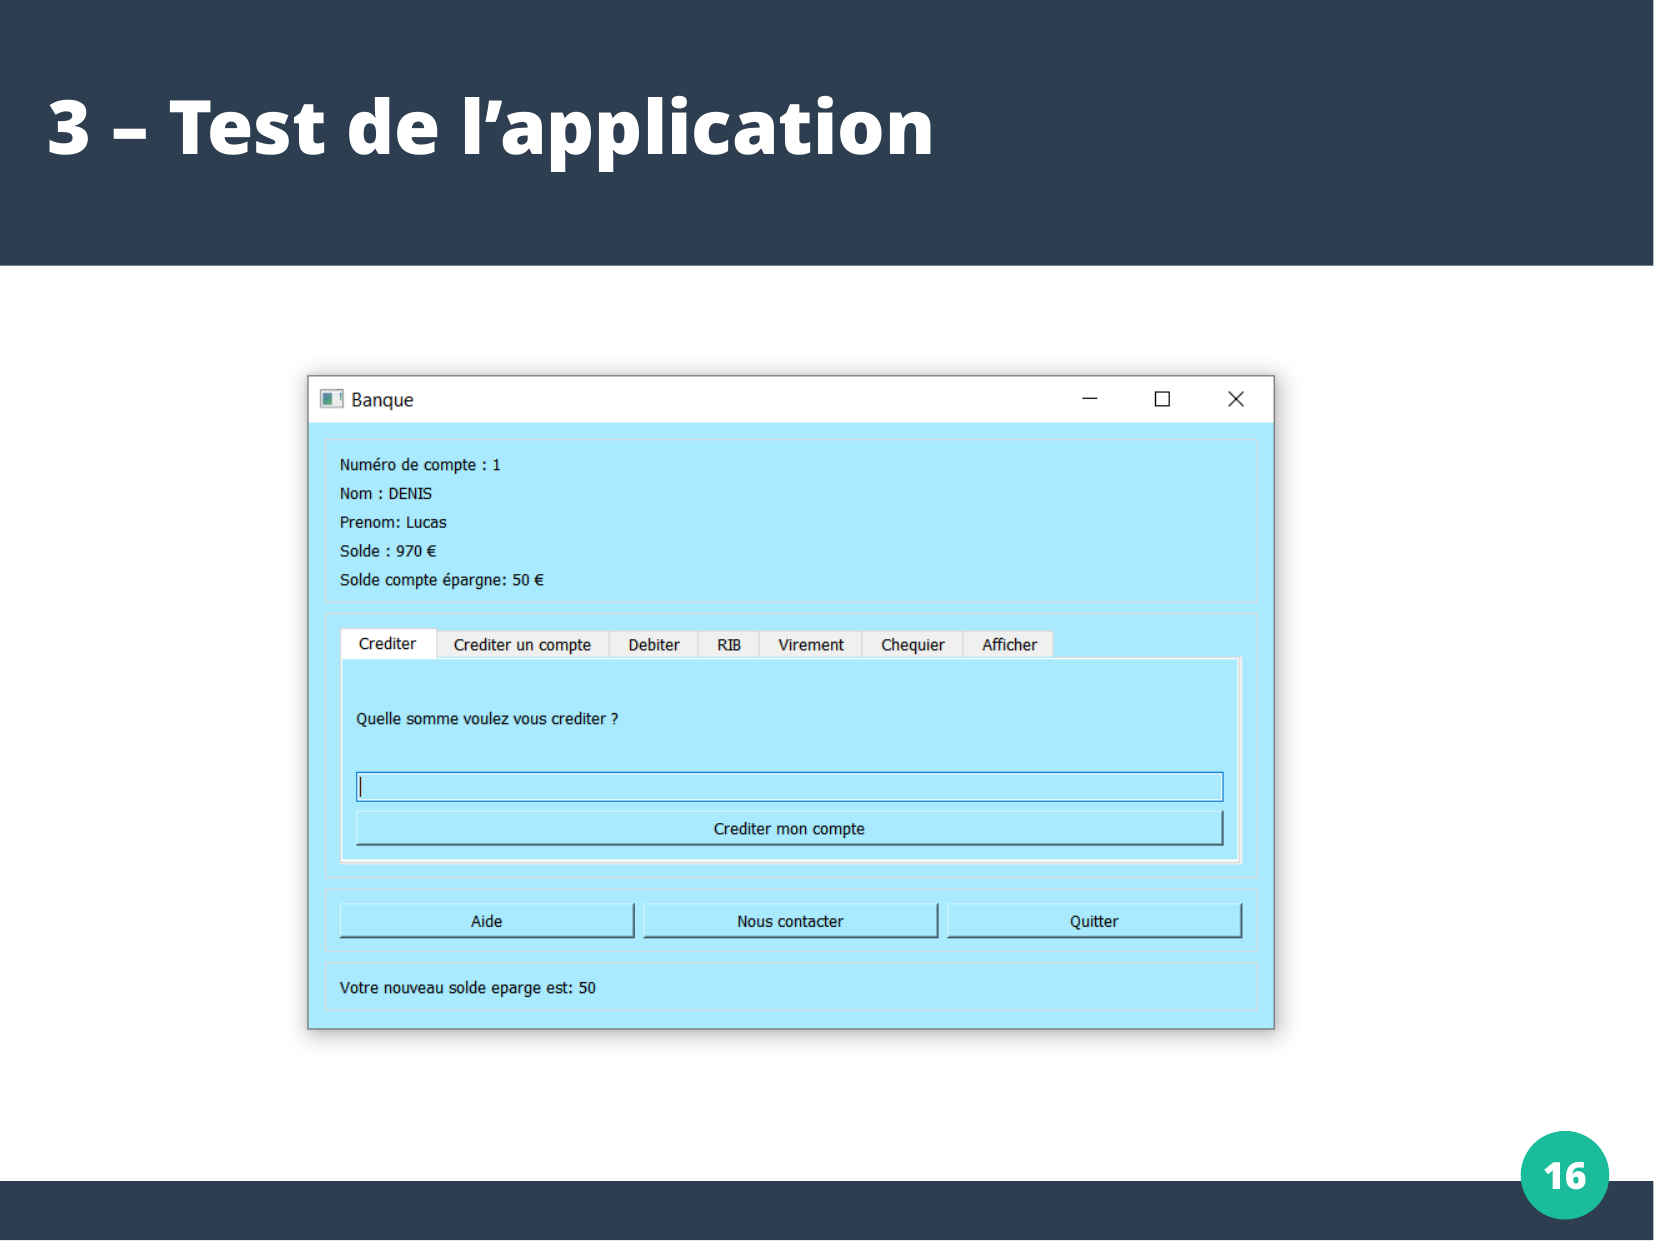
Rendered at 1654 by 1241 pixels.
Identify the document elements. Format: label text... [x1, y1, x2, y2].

picture [270, 344, 1320, 1076]
title 3 – Test de l’application [47, 31, 1584, 220]
